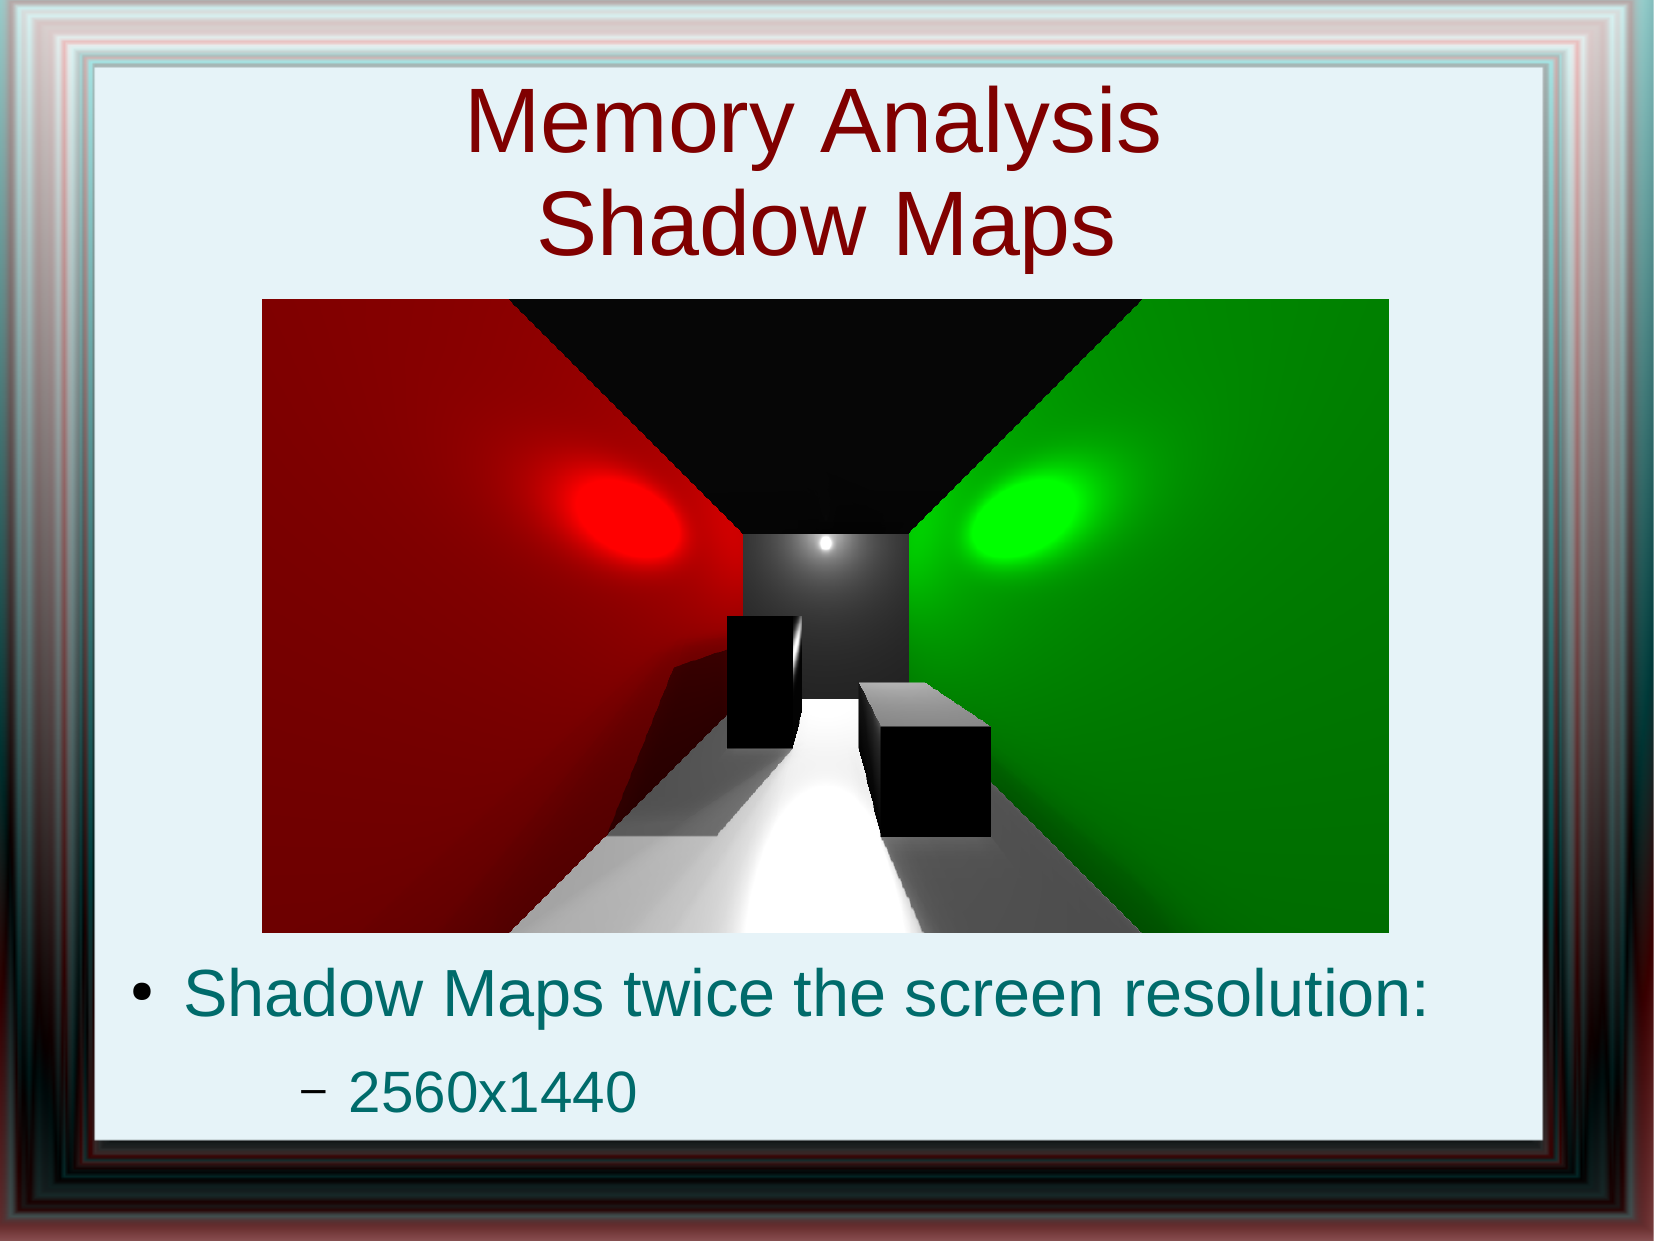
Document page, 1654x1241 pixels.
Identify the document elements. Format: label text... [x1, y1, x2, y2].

title Memory Analysis Shadow Maps [118, 69, 1536, 276]
list Shadow Maps twice the screen resolution: 2560x1440 [112, 955, 1507, 1126]
picture [0, 0, 1654, 1241]
